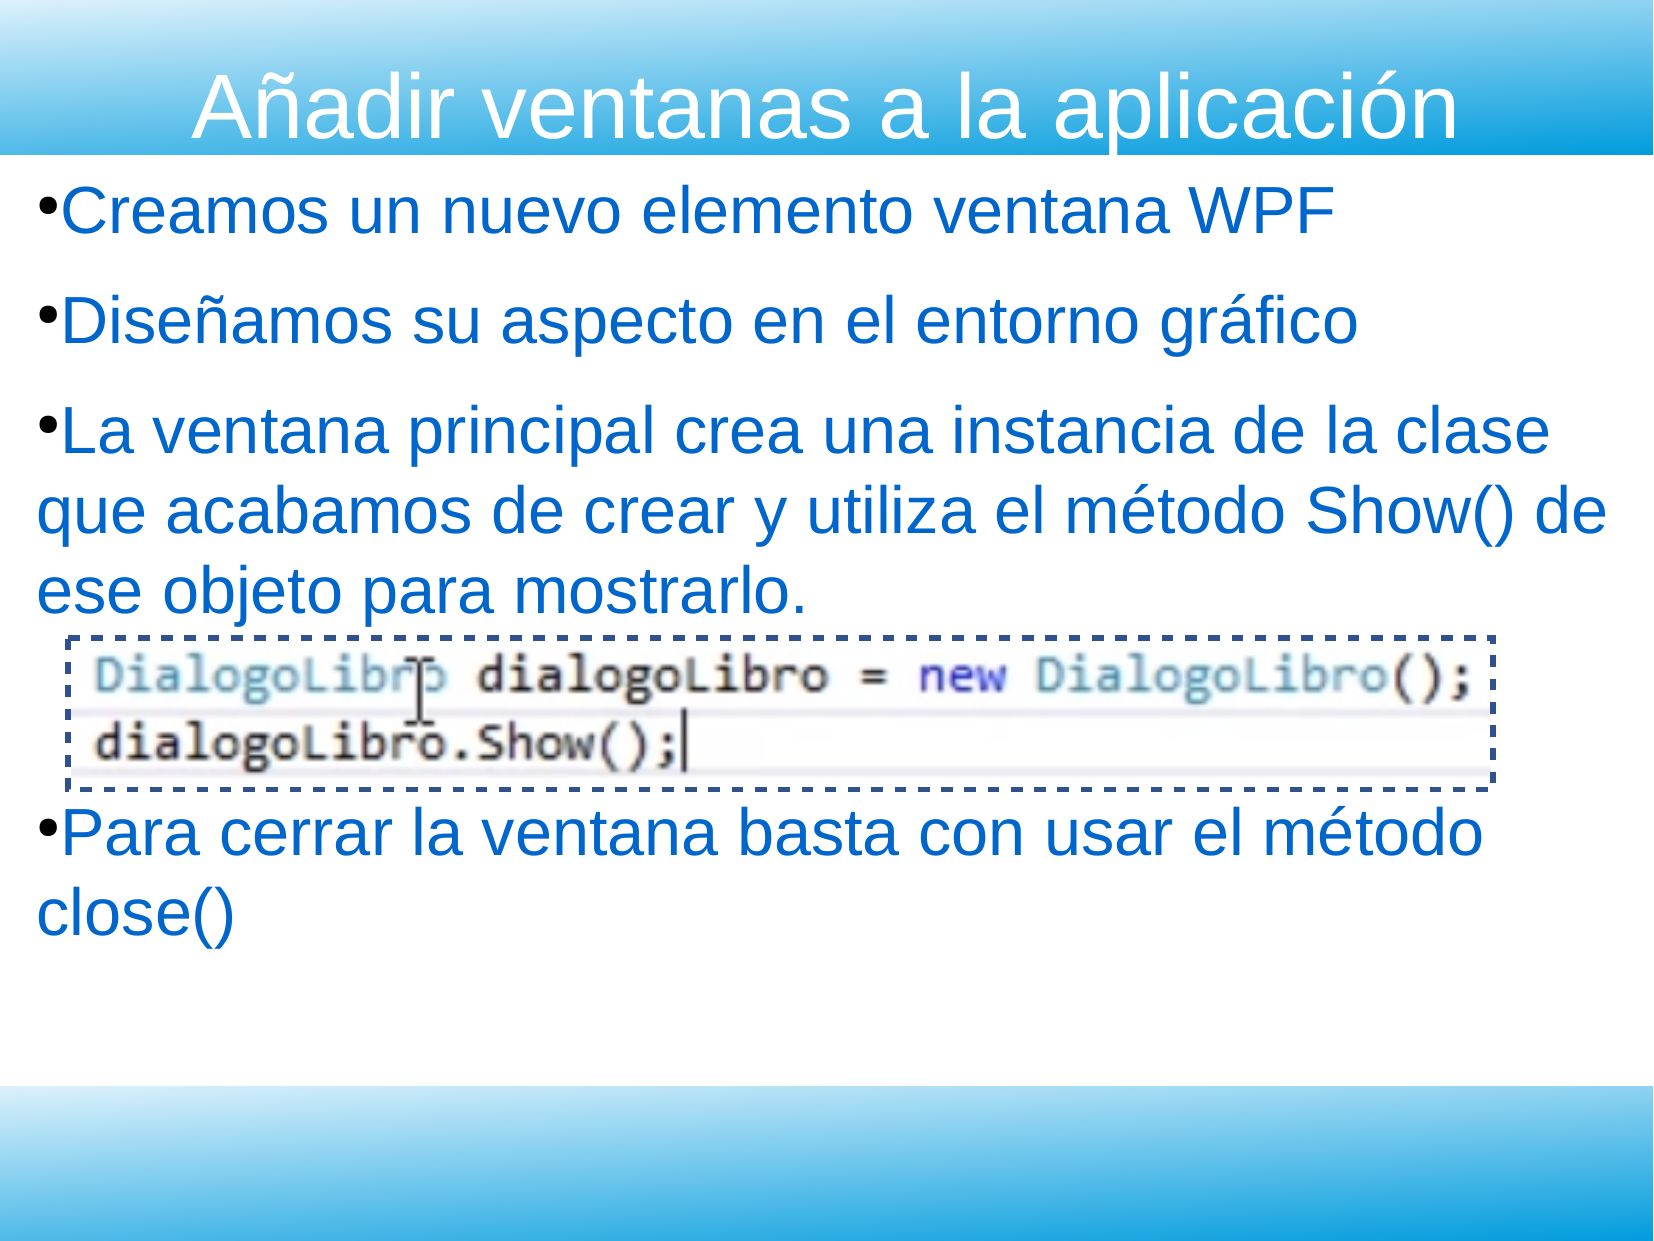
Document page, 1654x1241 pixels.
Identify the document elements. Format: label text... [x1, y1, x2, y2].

picture [71, 640, 1491, 787]
title Añadir ventanas a la aplicación [82, 46, 1571, 158]
list Creamos un nuevo elemento ventana WPF Diseñamos su aspecto en el entorno gráfico La ventana principal crea una instancia de la clase que acabamos de crear y utiliza el método Show() de ese objeto para mostrarlo. [36, 167, 1612, 639]
list Para cerrar la ventana basta con usar el método close() [36, 789, 1627, 1073]
